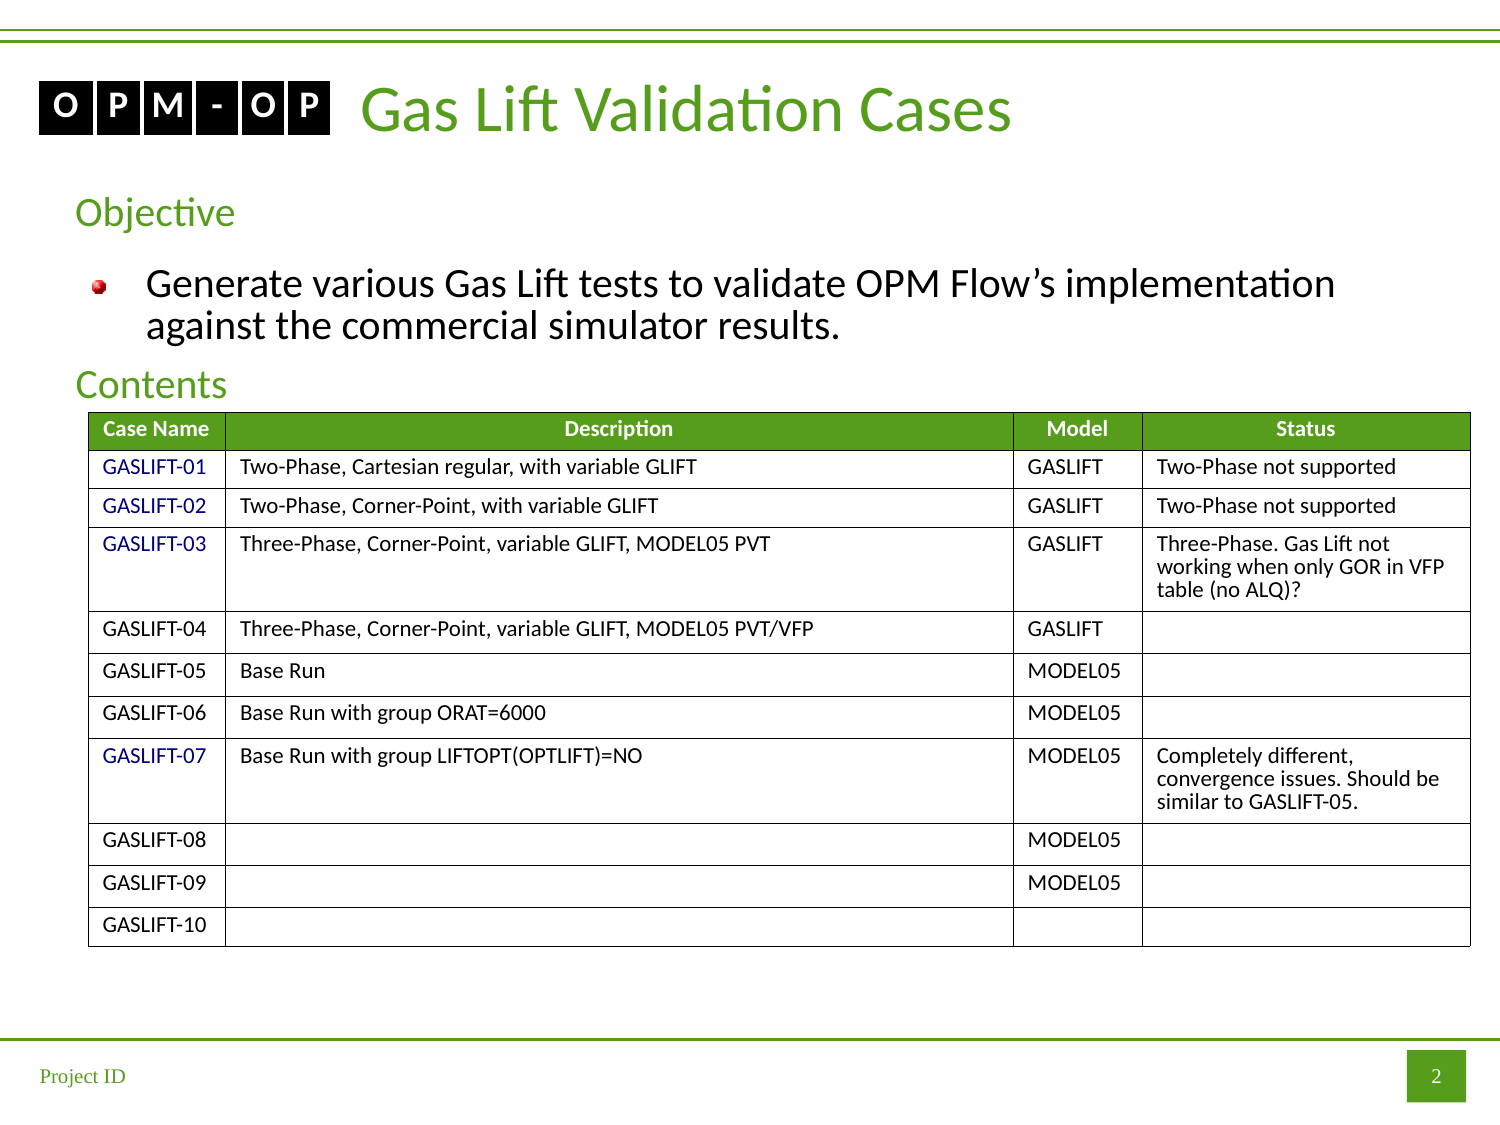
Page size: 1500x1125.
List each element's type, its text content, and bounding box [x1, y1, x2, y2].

table_cell [1014, 908, 1142, 946]
title Gas Lift Validation Cases [360, 77, 1425, 153]
text_box Contents [60, 360, 744, 417]
table_cell Three-Phase. Gas Lift not working when only GOR in VFP table (no ALQ)? [1143, 528, 1470, 611]
table_cell [1143, 654, 1470, 696]
table_cell MODEL05 [1014, 739, 1142, 823]
table_cell Three-Phase, Corner-Point, variable GLIFT, MODEL05 PVT/VFP [226, 612, 1013, 653]
table_cell [226, 908, 1013, 946]
table_cell GASLIFT-09 [89, 866, 225, 907]
table_header Status [1143, 413, 1470, 450]
table_cell MODEL05 [1014, 824, 1142, 865]
table_cell [1143, 697, 1470, 738]
table_cell GASLIFT-01 [89, 451, 225, 488]
table_header Description [226, 413, 1013, 450]
table_header Case Name [89, 413, 225, 450]
table_cell GASLIFT [1014, 612, 1142, 653]
table_cell Two-Phase, Corner-Point, with variable GLIFT [226, 489, 1013, 527]
table_cell MODEL05 [1014, 866, 1142, 907]
table_cell GASLIFT [1014, 451, 1142, 488]
table_cell GASLIFT-03 [89, 528, 225, 611]
table_cell GASLIFT [1014, 489, 1142, 527]
table_cell Two-Phase not supported [1143, 451, 1470, 488]
table_cell GASLIFT-06 [89, 697, 225, 738]
table_cell GASLIFT-07 [89, 739, 225, 823]
table_header Model [1014, 413, 1142, 450]
table_cell [226, 824, 1013, 865]
table_cell [1143, 612, 1470, 653]
table_cell GASLIFT-04 [89, 612, 225, 653]
table_cell [226, 866, 1013, 907]
table_cell MODEL05 [1014, 654, 1142, 696]
table_cell GASLIFT-10 [89, 908, 225, 946]
list Objective Generate various Gas Lift tests to validate OPM Flow’s implementation against the commercial simulator results. [75, 195, 1425, 405]
table_cell GASLIFT-08 [89, 824, 225, 865]
table_cell Base Run with group ORAT=6000 [226, 697, 1013, 738]
table_cell Three-Phase, Corner-Point, variable GLIFT, MODEL05 PVT [226, 528, 1013, 611]
table_cell MODEL05 [1014, 697, 1142, 738]
table_cell Completely different, convergence issues. Should be similar to GASLIFT-05. [1143, 739, 1470, 823]
table_cell Two-Phase, Cartesian regular, with variable GLIFT [226, 451, 1013, 488]
table_cell [1143, 908, 1470, 946]
table_cell [1143, 824, 1470, 865]
table_cell GASLIFT-05 [89, 654, 225, 696]
table_cell [1143, 866, 1470, 907]
table_cell Base Run with group LIFTOPT(OPTLIFT)=NO [226, 739, 1013, 823]
table_cell GASLIFT-02 [89, 489, 225, 527]
table_cell GASLIFT [1014, 528, 1142, 611]
table_cell Base Run [226, 654, 1013, 696]
table_cell Two-Phase not supported [1143, 489, 1470, 527]
